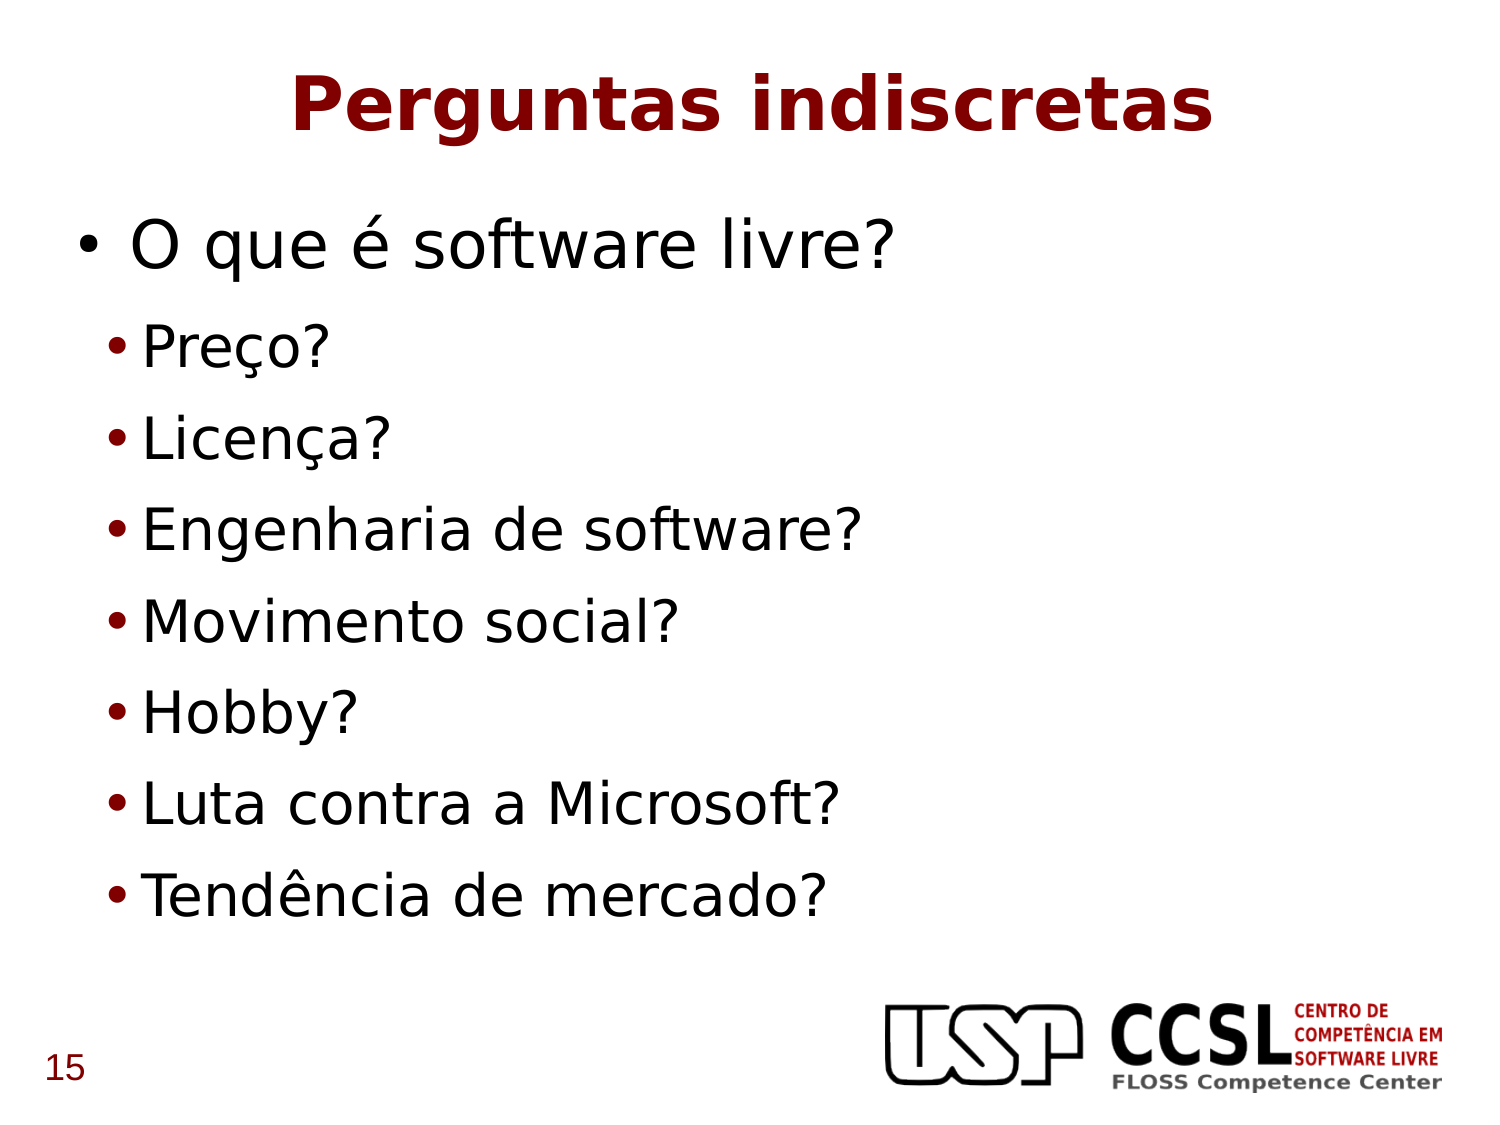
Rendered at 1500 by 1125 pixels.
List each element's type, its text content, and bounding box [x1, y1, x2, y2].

title Perguntas indiscretas [59, 29, 1447, 180]
list O que é software livre? Preço? Licença? Engenharia de software? Movimento social? Hobby? Luta contra a Microsoft? Tendência de mercado? [59, 206, 1447, 950]
picture [885, 1003, 1442, 1093]
